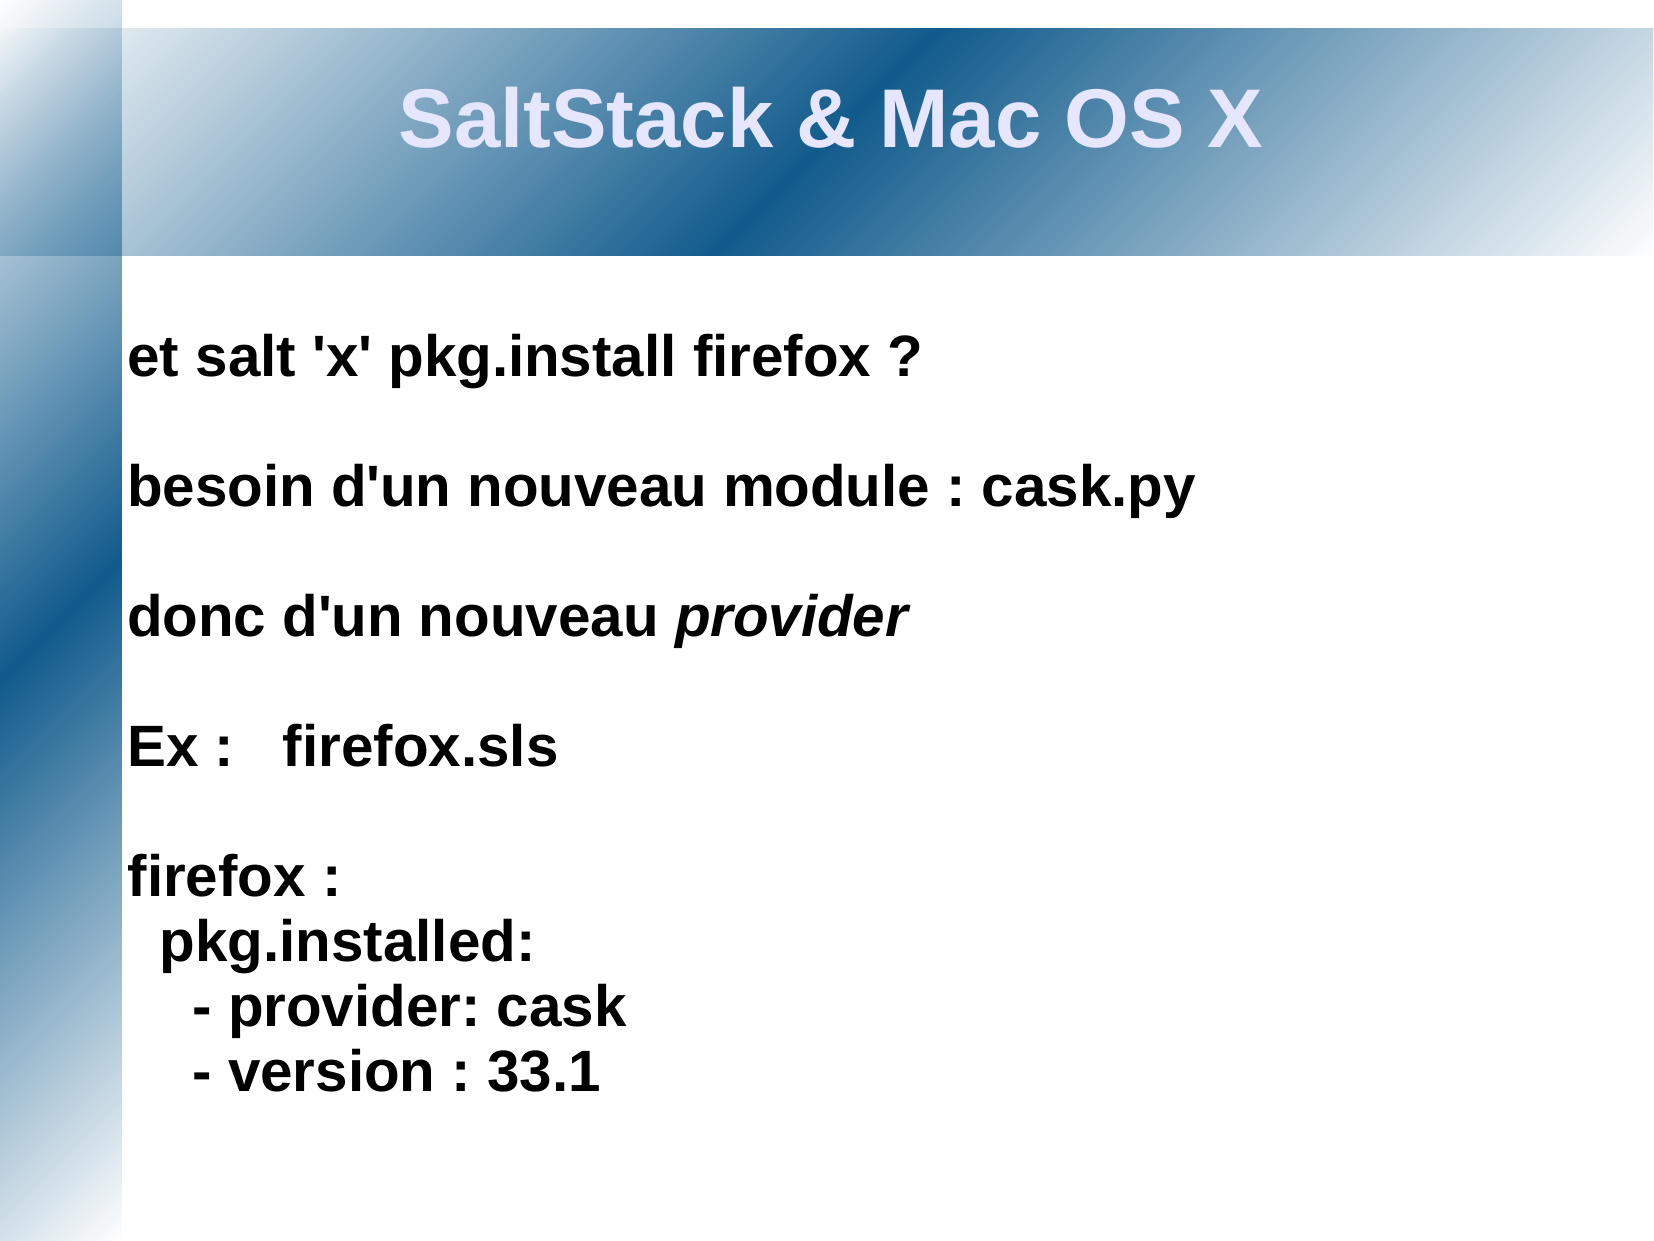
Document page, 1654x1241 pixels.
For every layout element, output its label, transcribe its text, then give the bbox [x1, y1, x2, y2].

subtitle et salt 'x' pkg.install firefox ? besoin d'un nouveau module : cask.py donc d'un nouveau provider Ex : firefox.sls firefox : pkg.installed: - provider: cask - version : 33.1 [127, 323, 1603, 1128]
title SaltStack & Mac OS X [125, 71, 1538, 165]
